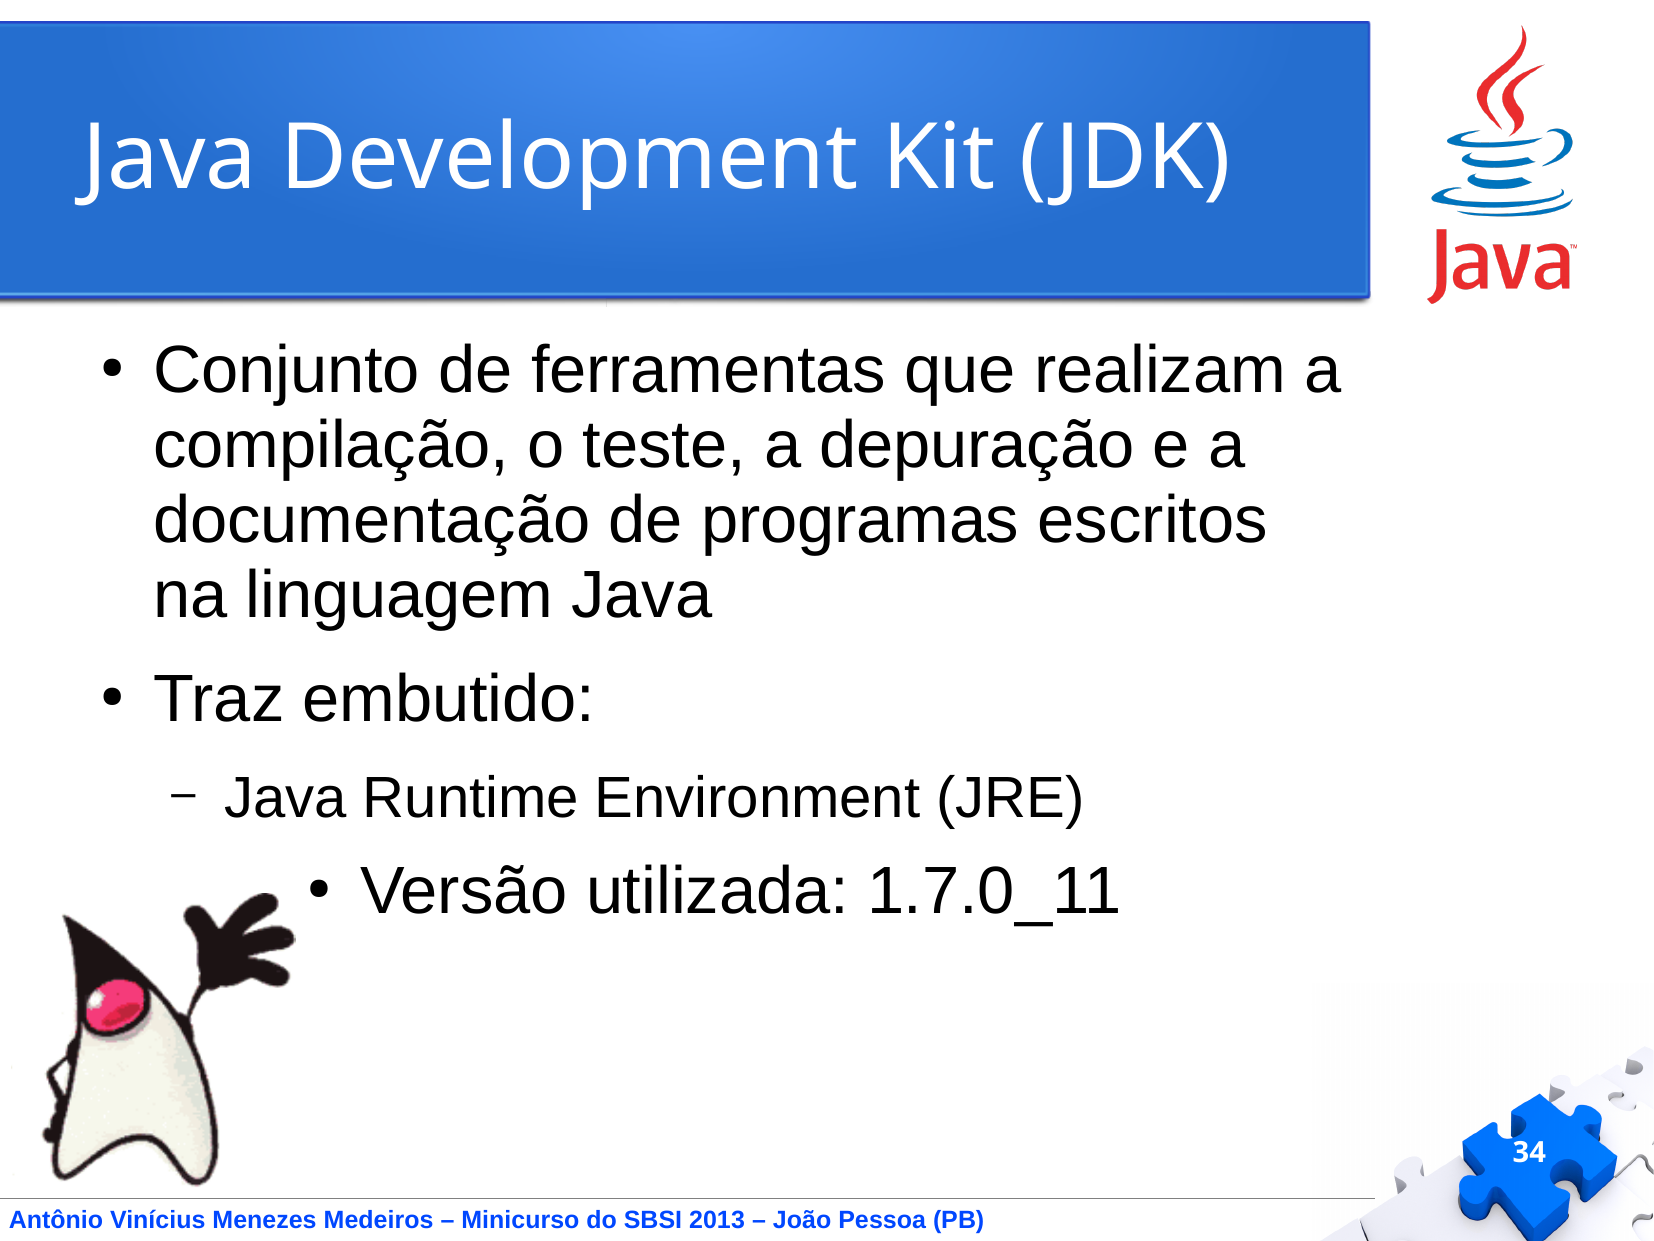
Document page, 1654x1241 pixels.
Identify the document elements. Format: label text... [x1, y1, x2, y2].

list Conjunto de ferramentas que realizam a compilação, o teste, a depuração e a documentação de programas escritos na linguagem Java Traz embutido: Java Runtime Environment (JRE) Versão utilizada: 1.7.0_11 [82, 332, 1356, 1111]
picture [1311, 983, 1654, 1241]
title Java Development Kit (JDK) [82, 49, 1323, 257]
picture [11, 893, 296, 1189]
picture [1427, 25, 1577, 304]
picture [0, 21, 1375, 307]
